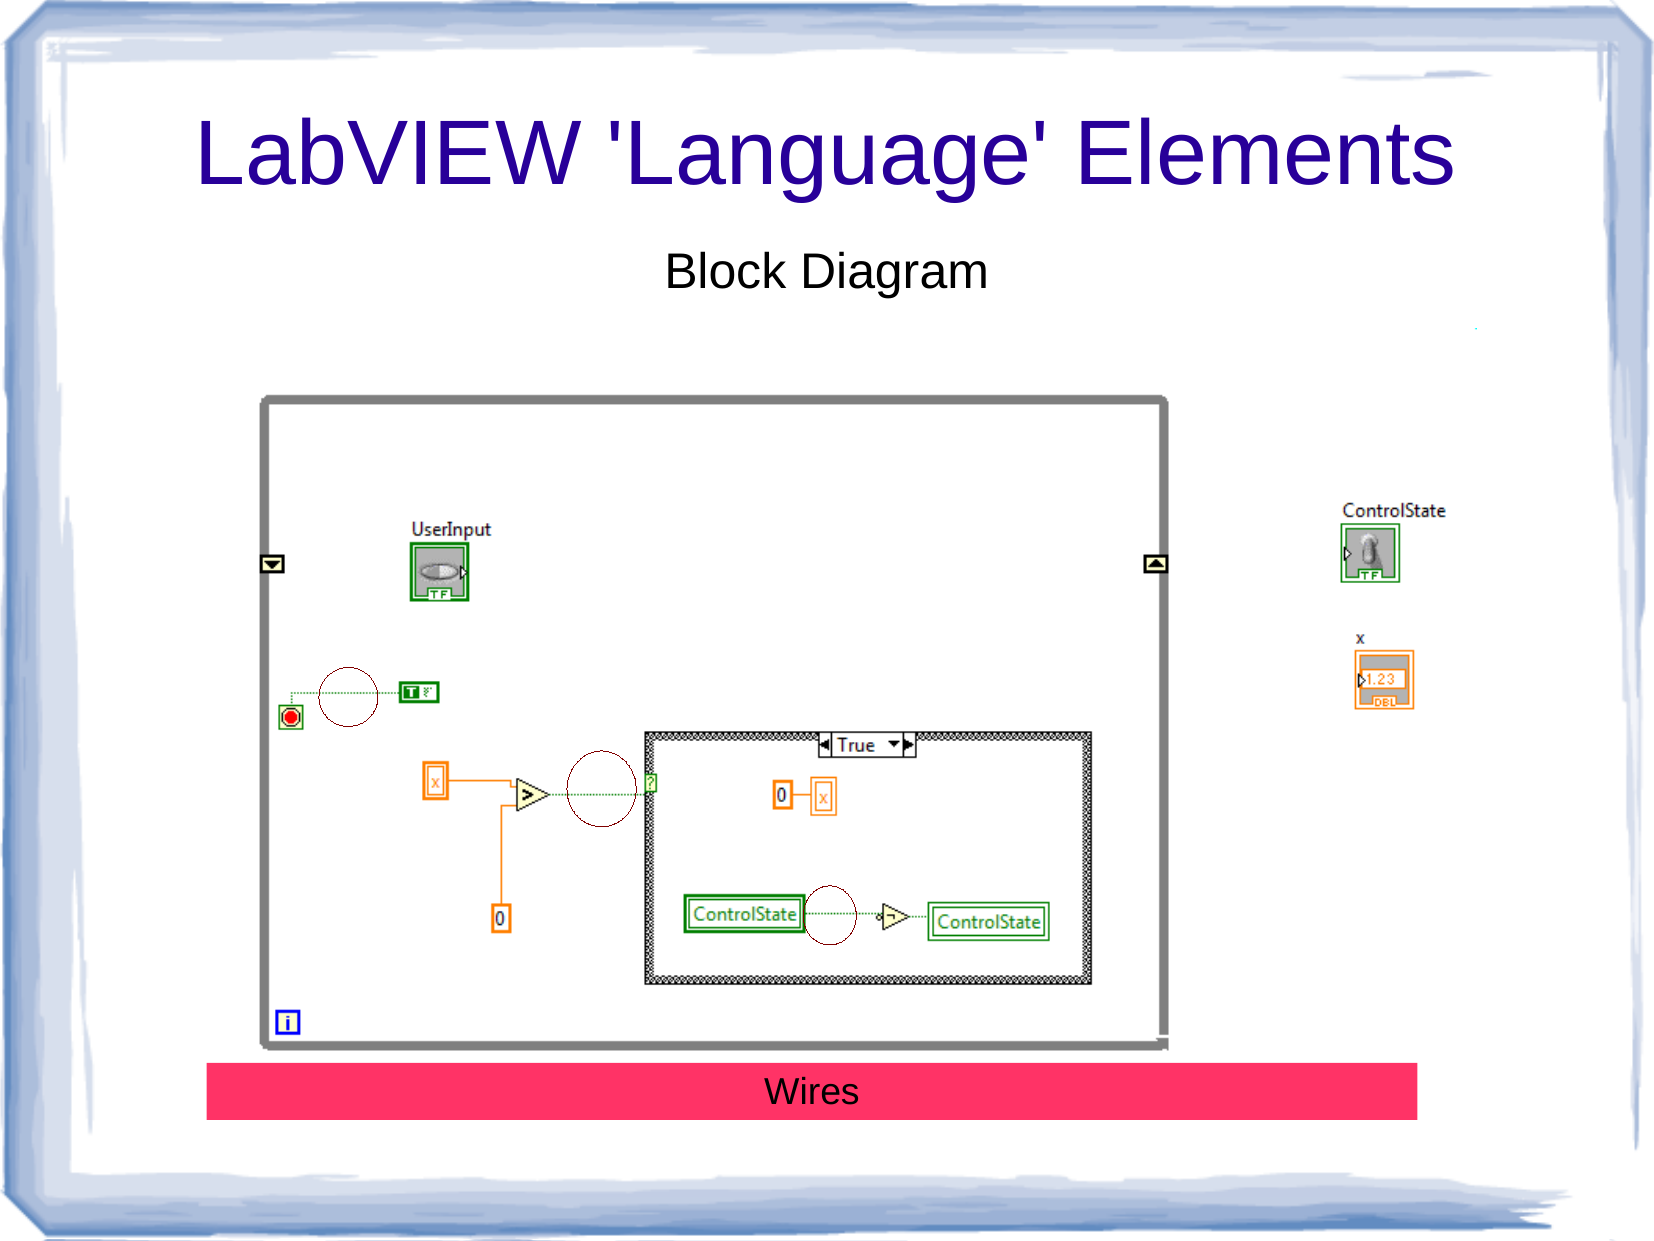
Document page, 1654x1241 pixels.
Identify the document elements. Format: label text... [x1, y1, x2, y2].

text_box Wires [206, 1062, 1418, 1120]
text_box [803, 885, 857, 945]
text_box [566, 750, 637, 827]
text_box [318, 667, 378, 727]
picture [0, 0, 1654, 1241]
title LabVIEW 'Language' Elements [82, 56, 1571, 250]
text_box Block Diagram [413, 236, 1241, 307]
